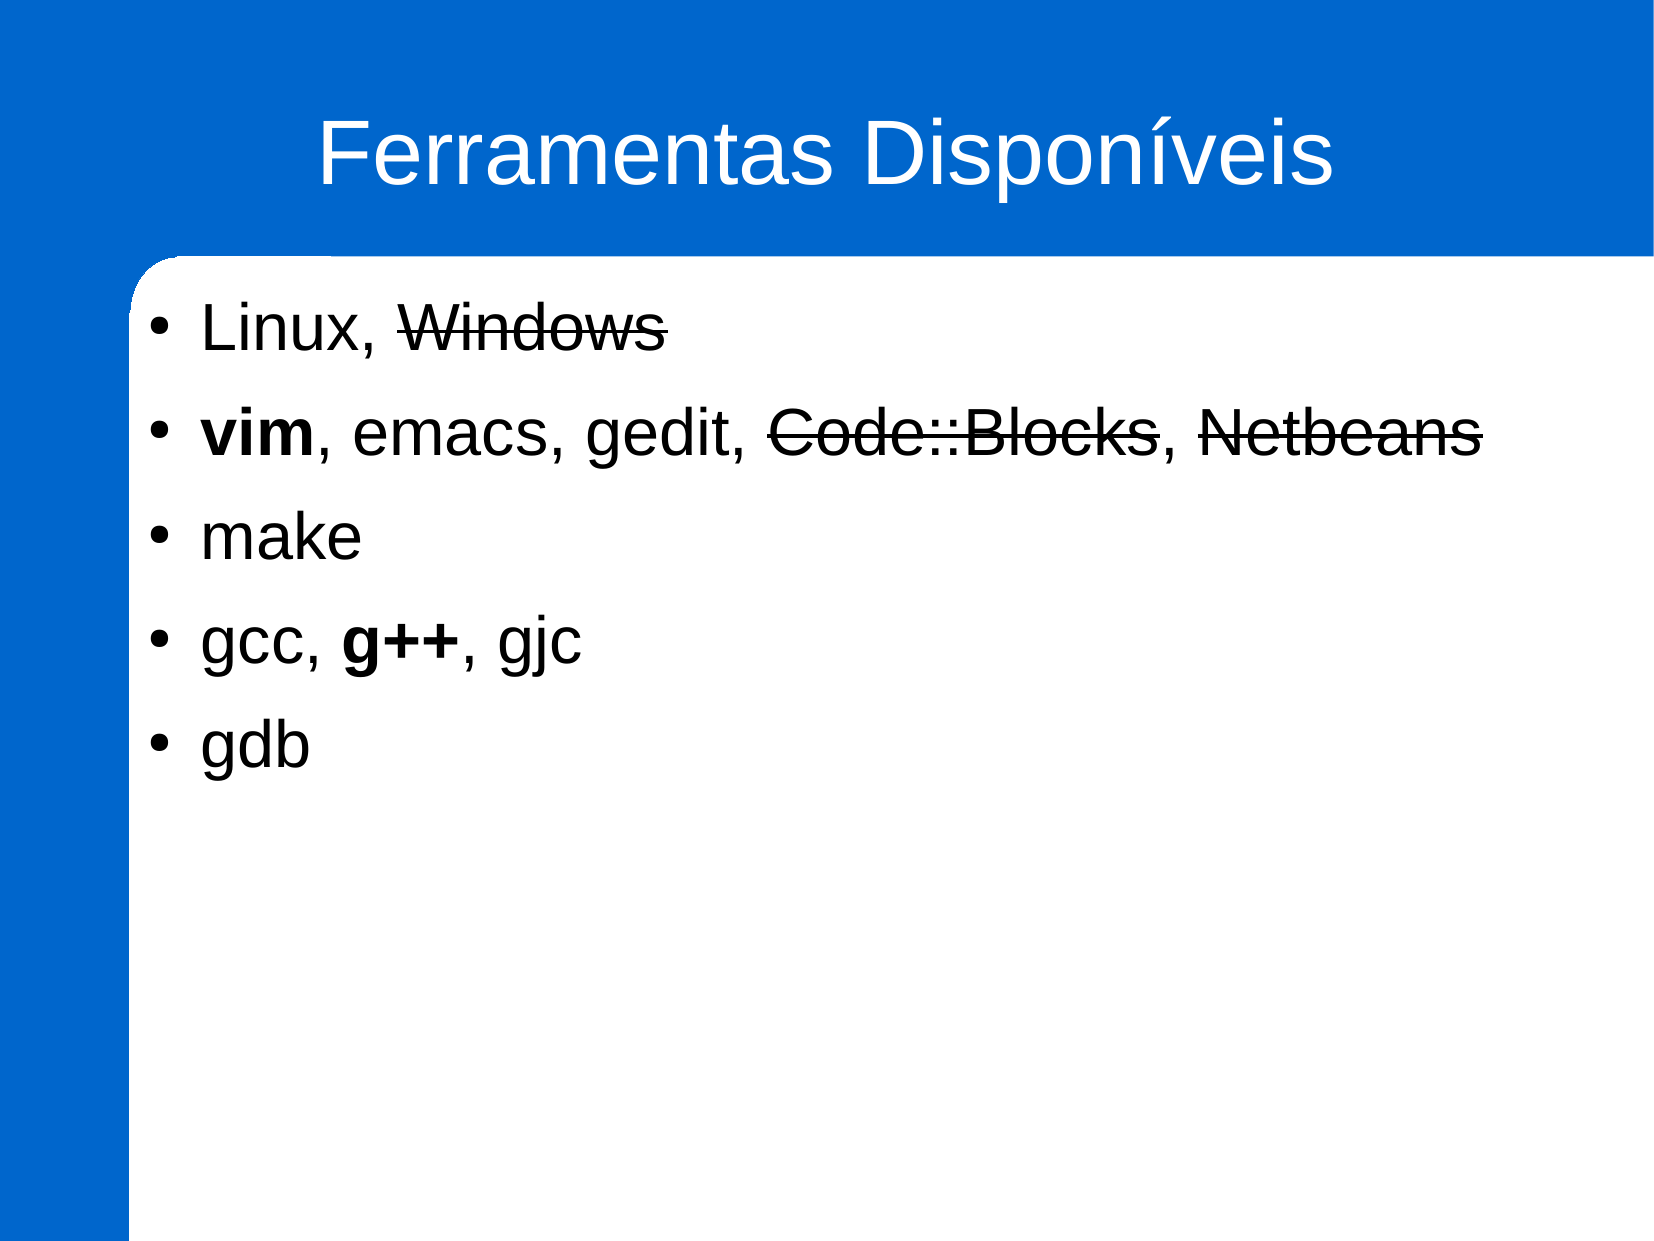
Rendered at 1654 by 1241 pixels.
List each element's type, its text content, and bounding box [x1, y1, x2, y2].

list Linux, Windows vim, emacs, gedit, Code::Blocks, Netbeans make gcc, g++, gjc gdb [129, 290, 1619, 1010]
title Ferramentas Disponíveis [82, 49, 1571, 257]
